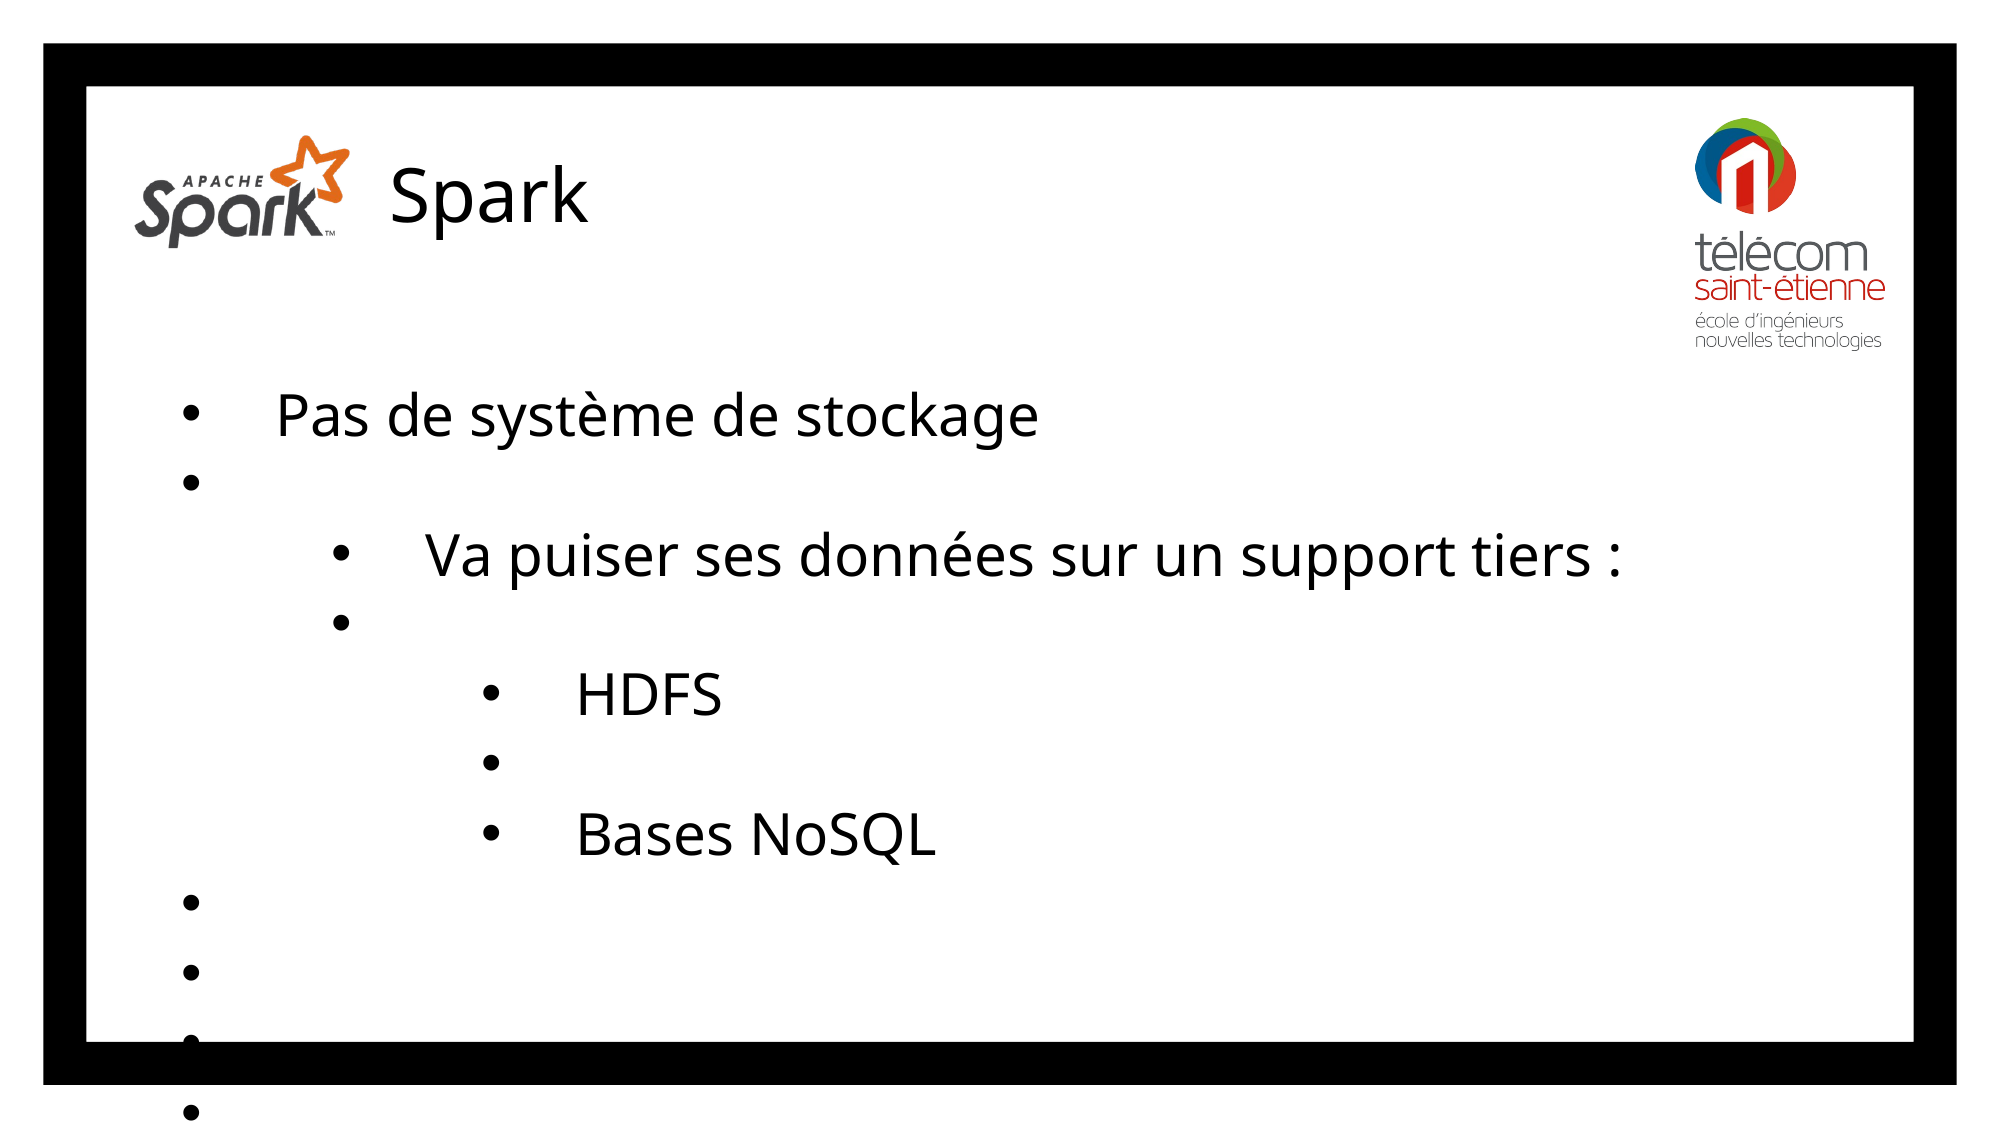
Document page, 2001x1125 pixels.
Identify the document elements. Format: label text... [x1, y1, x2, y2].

text_box Pas de système de stockage Va puiser ses données sur un support tiers : HDFS Bases NoSQL [166, 370, 1785, 1125]
picture [1715, 134, 1730, 138]
picture [1695, 118, 1885, 351]
title Spark [369, 138, 1849, 304]
picture [133, 135, 350, 250]
